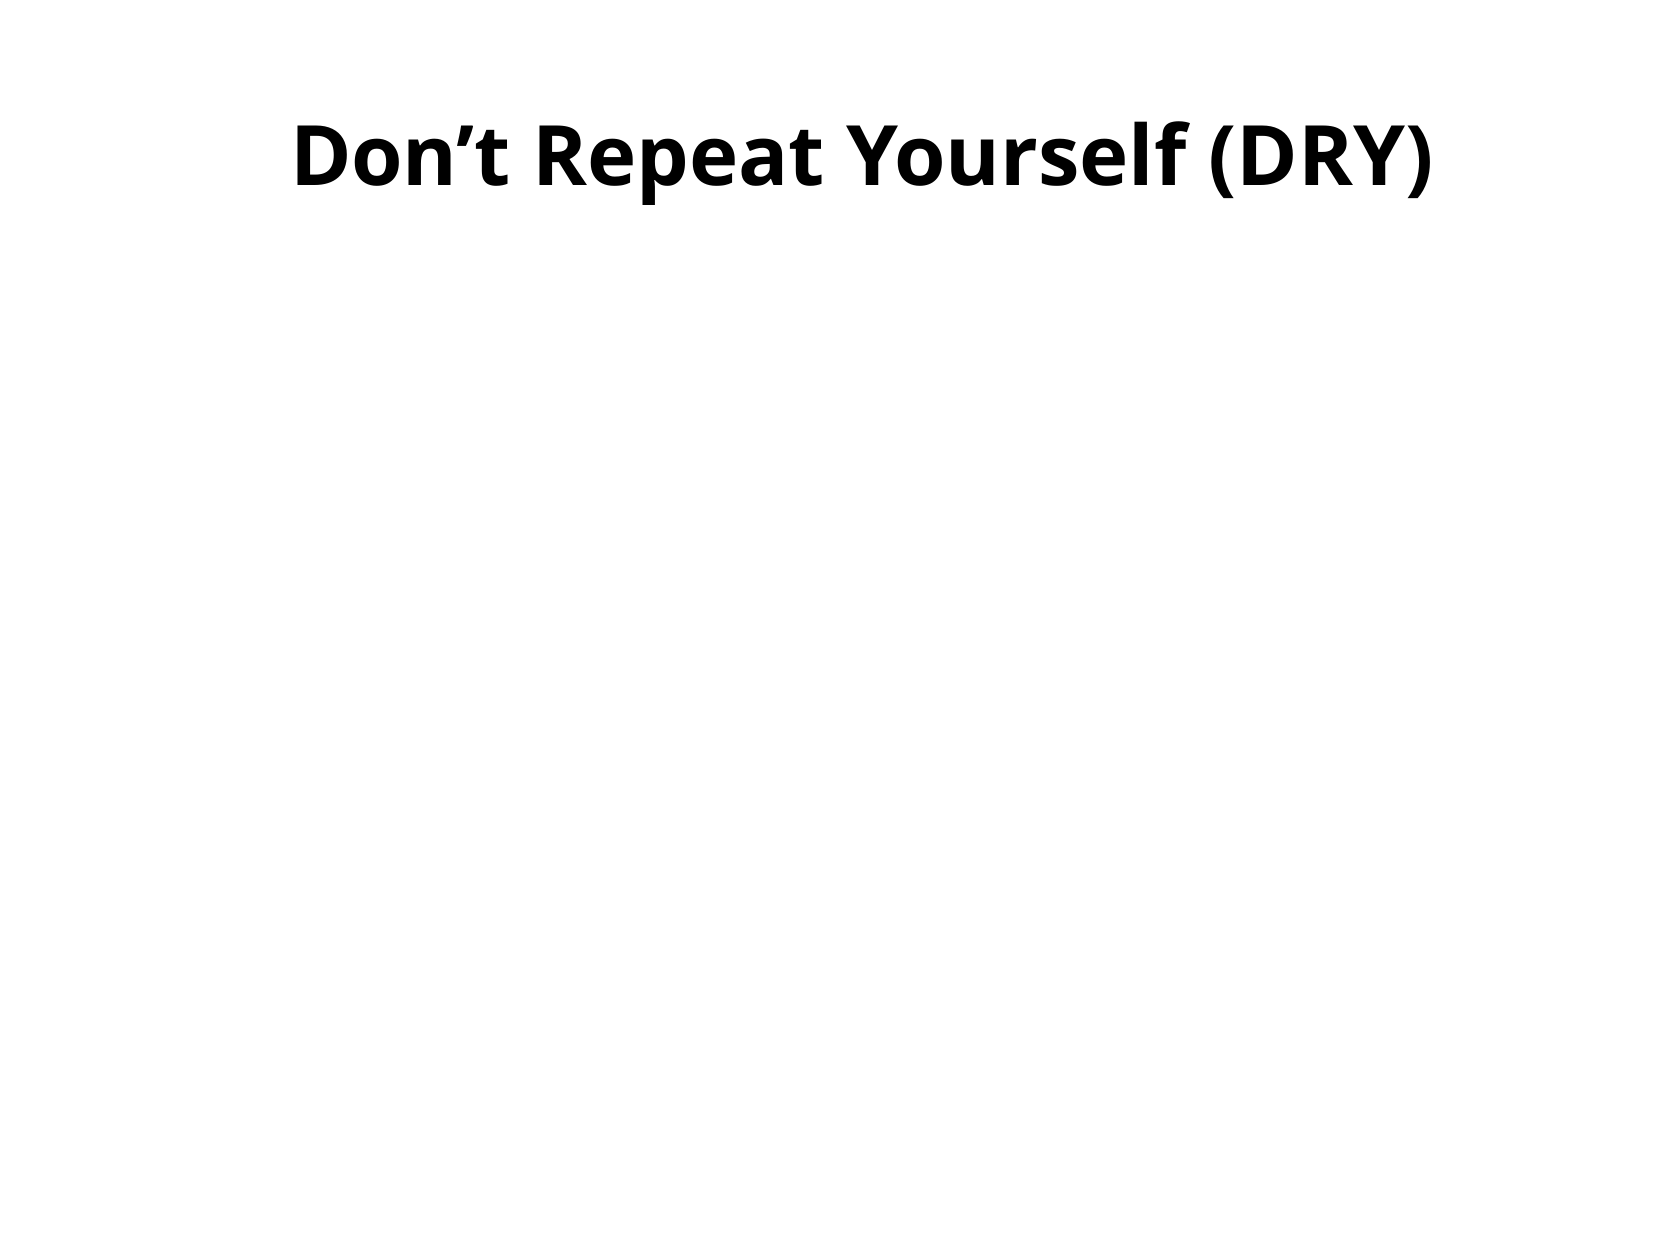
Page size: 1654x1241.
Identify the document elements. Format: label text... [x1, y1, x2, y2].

title Don’t Repeat Yourself (DRY) [82, 49, 1571, 257]
